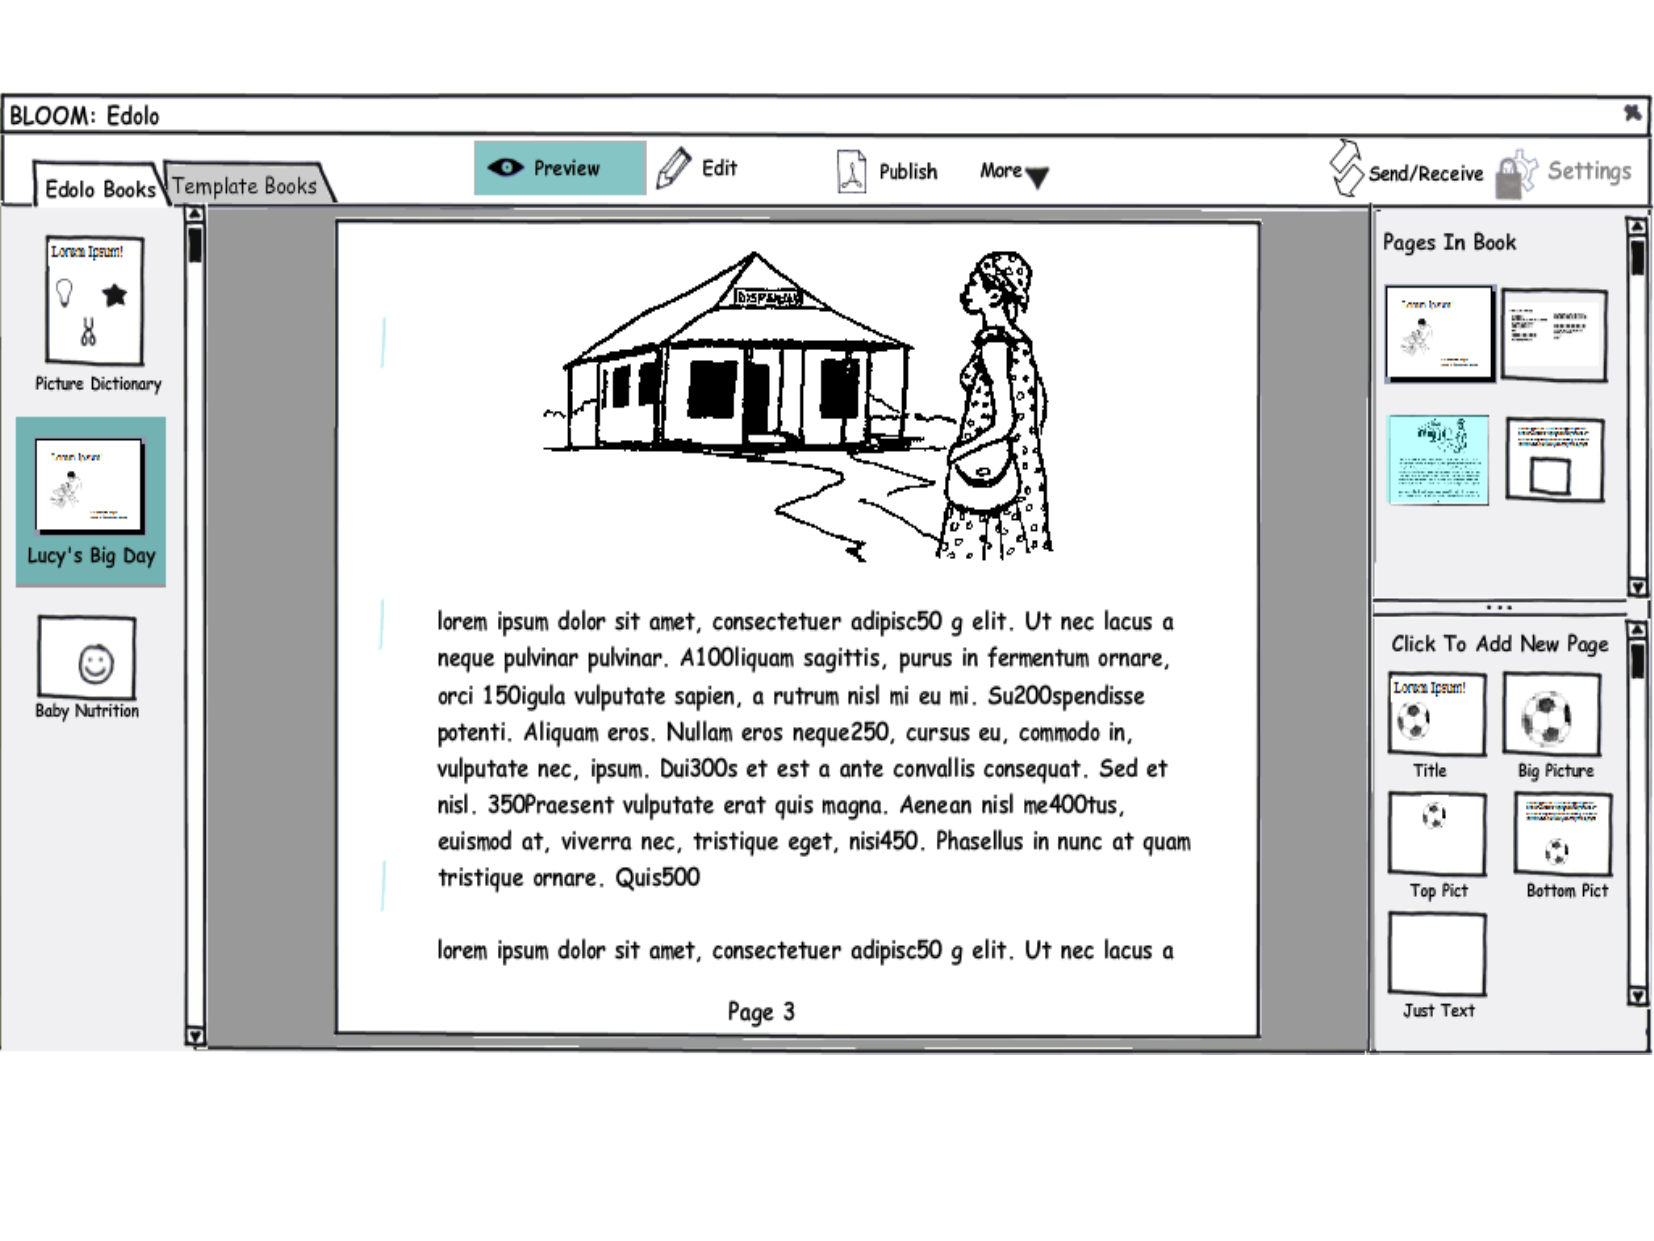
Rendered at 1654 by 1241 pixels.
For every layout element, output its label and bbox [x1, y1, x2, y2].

picture [0, 92, 1654, 1055]
